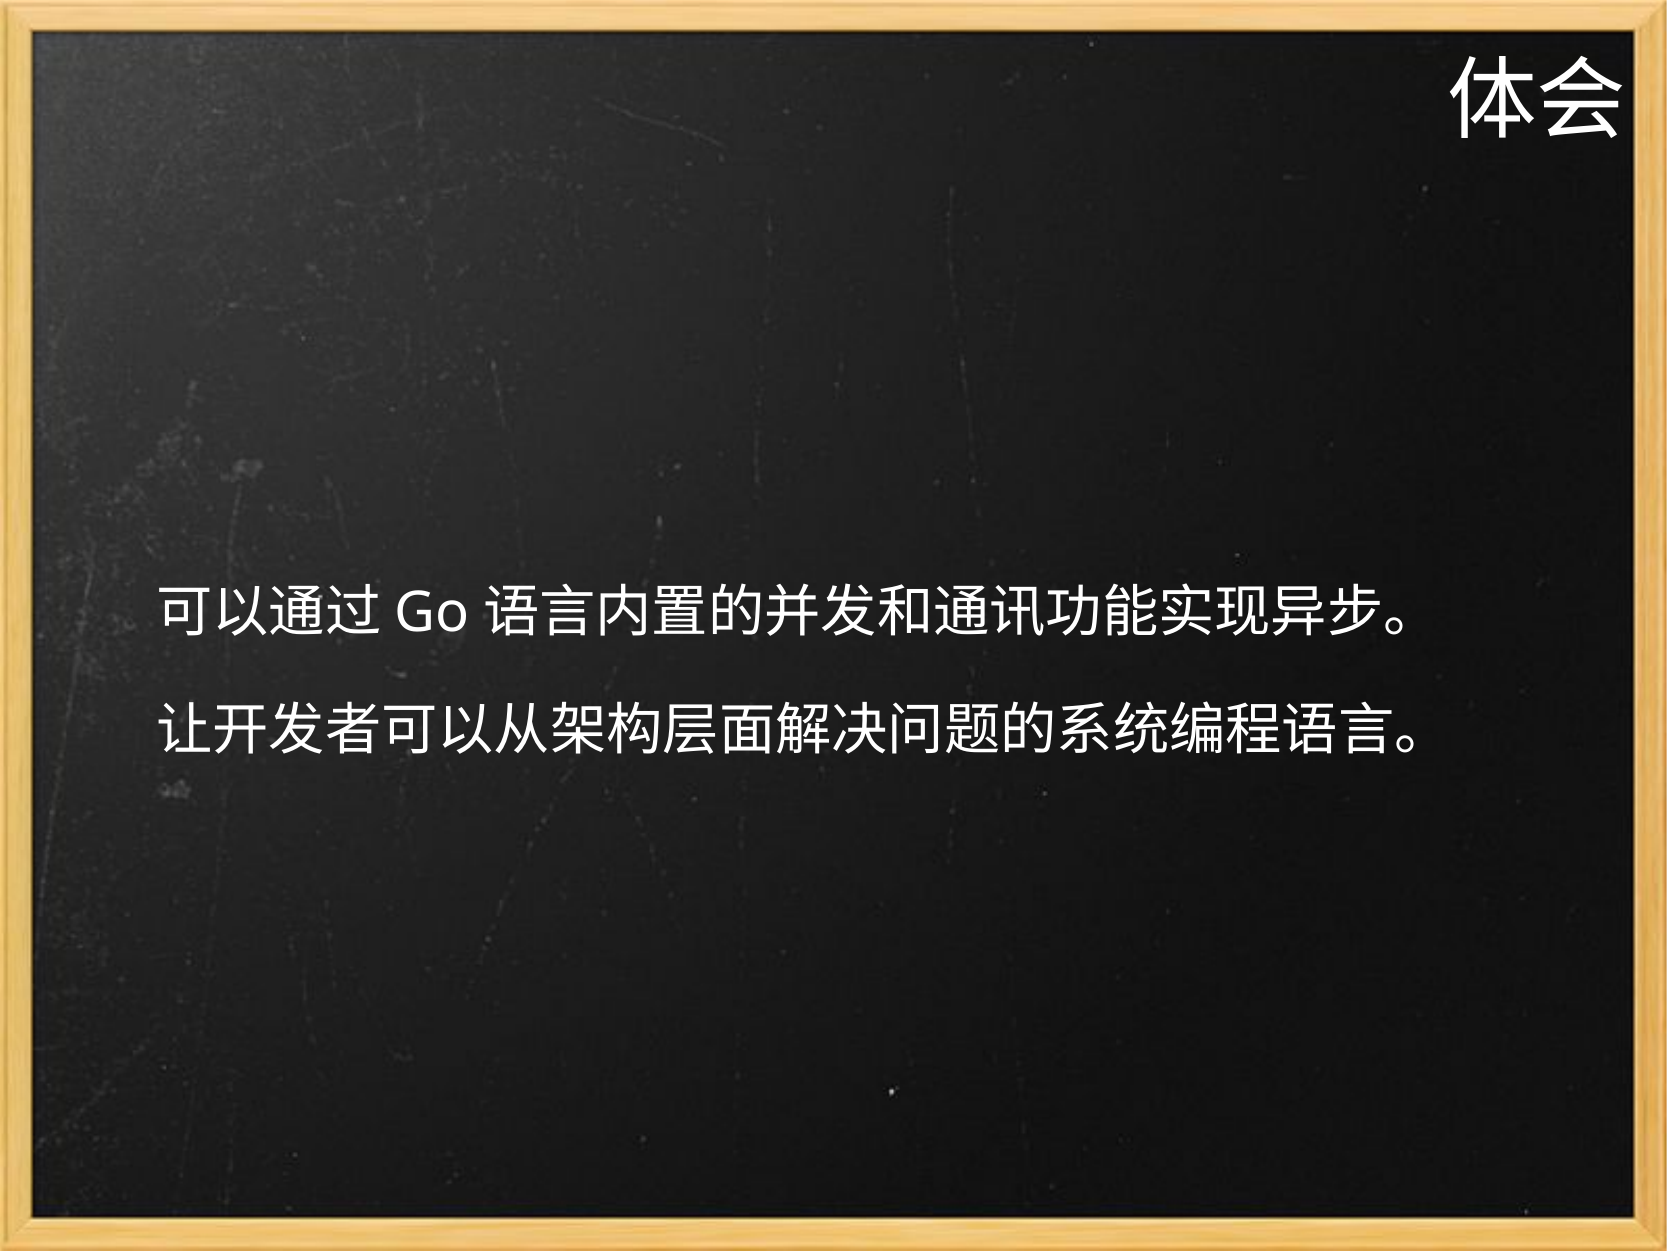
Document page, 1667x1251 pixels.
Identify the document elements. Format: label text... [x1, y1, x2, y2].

list 可以通过Go语言内置的并发和通讯功能实现异步。 让开发者可以从架构层面解决问题的系统编程语言。 [156, 309, 1460, 994]
title 体会 [40, 50, 1627, 201]
picture [0, 0, 1667, 1251]
